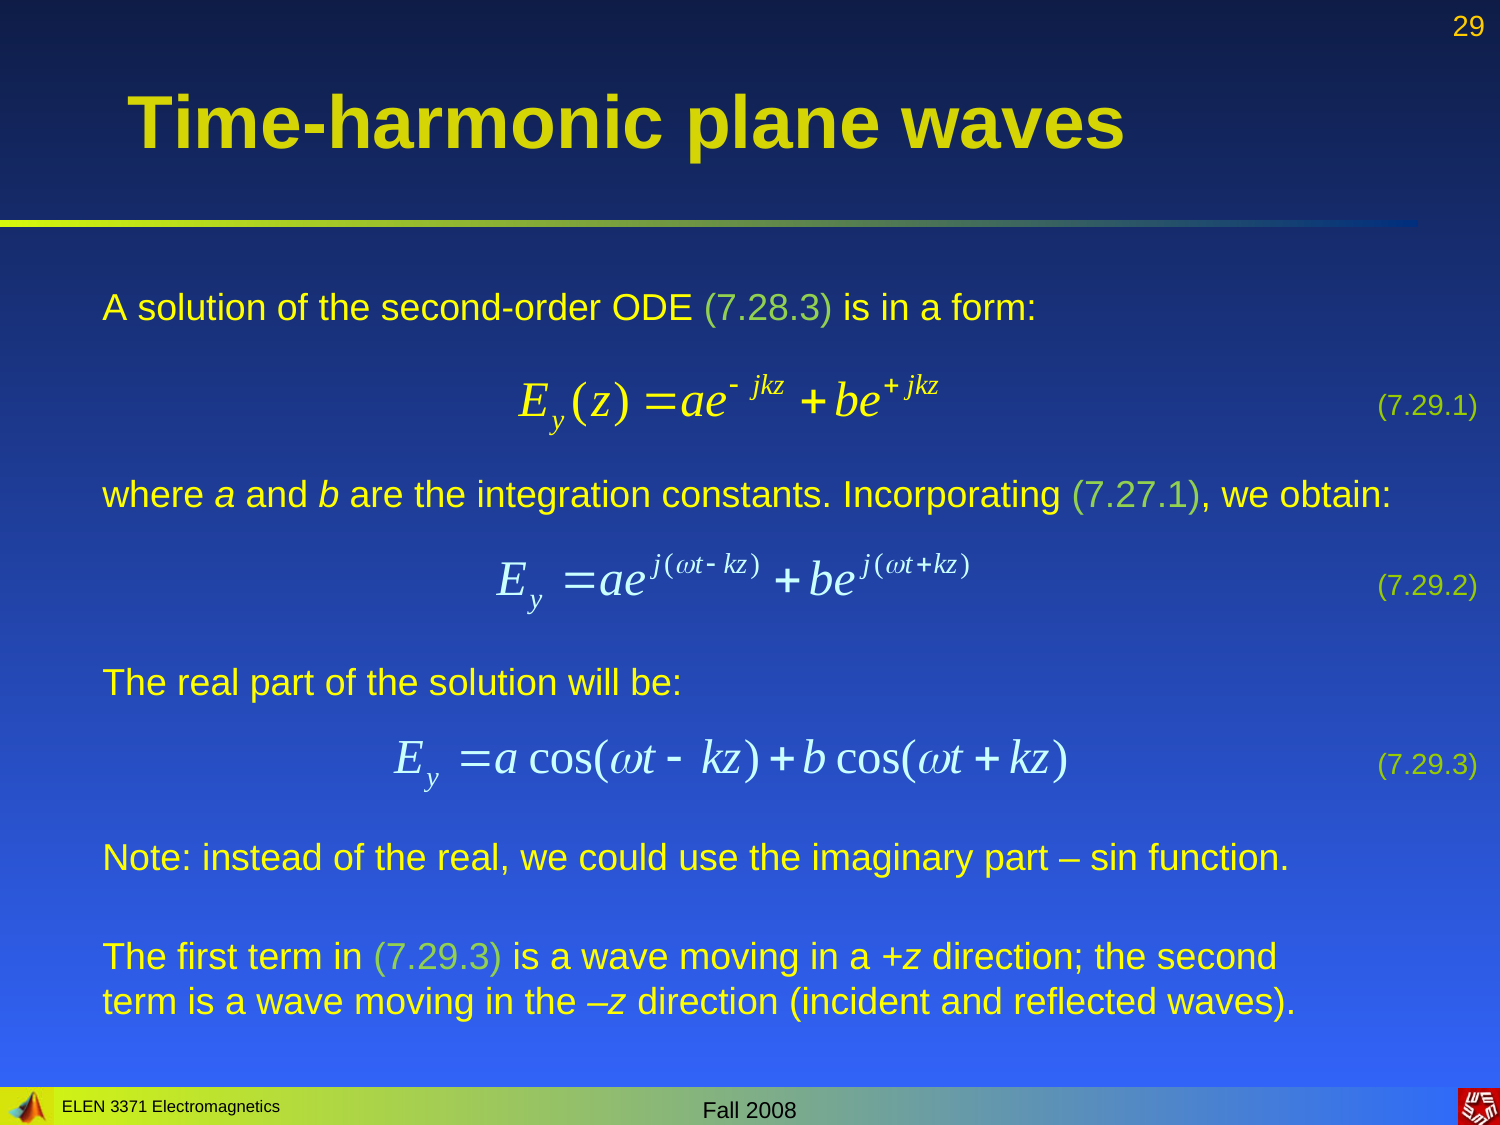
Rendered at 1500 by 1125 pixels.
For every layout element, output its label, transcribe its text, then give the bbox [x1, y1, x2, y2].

chart [487, 541, 978, 625]
text_box The first term in (7.29.3) is a wave moving in a +z direction; the second term is a wave moving in the –z direction (incident and reflected waves). [87, 924, 1363, 1031]
chart [385, 725, 1075, 803]
text_box (7.29.3) [1362, 737, 1500, 788]
text_box (7.29.1) [1362, 378, 1500, 429]
text_box (7.29.2) [1362, 559, 1500, 610]
text_box Note: instead of the real, we could use the imaginary part – sin function. [87, 824, 1401, 886]
picture [0, 1087, 54, 1125]
text_box The real part of the solution will be: [87, 649, 1251, 711]
picture [1458, 1088, 1500, 1125]
chart [509, 362, 951, 446]
text_box where a and b are the integration constants. Incorporating (7.27.1), we obtain: [87, 462, 1450, 523]
title Time-harmonic plane waves [112, 37, 1388, 201]
text_box A solution of the second-order ODE (7.28.3) is in a form: [87, 274, 1388, 336]
